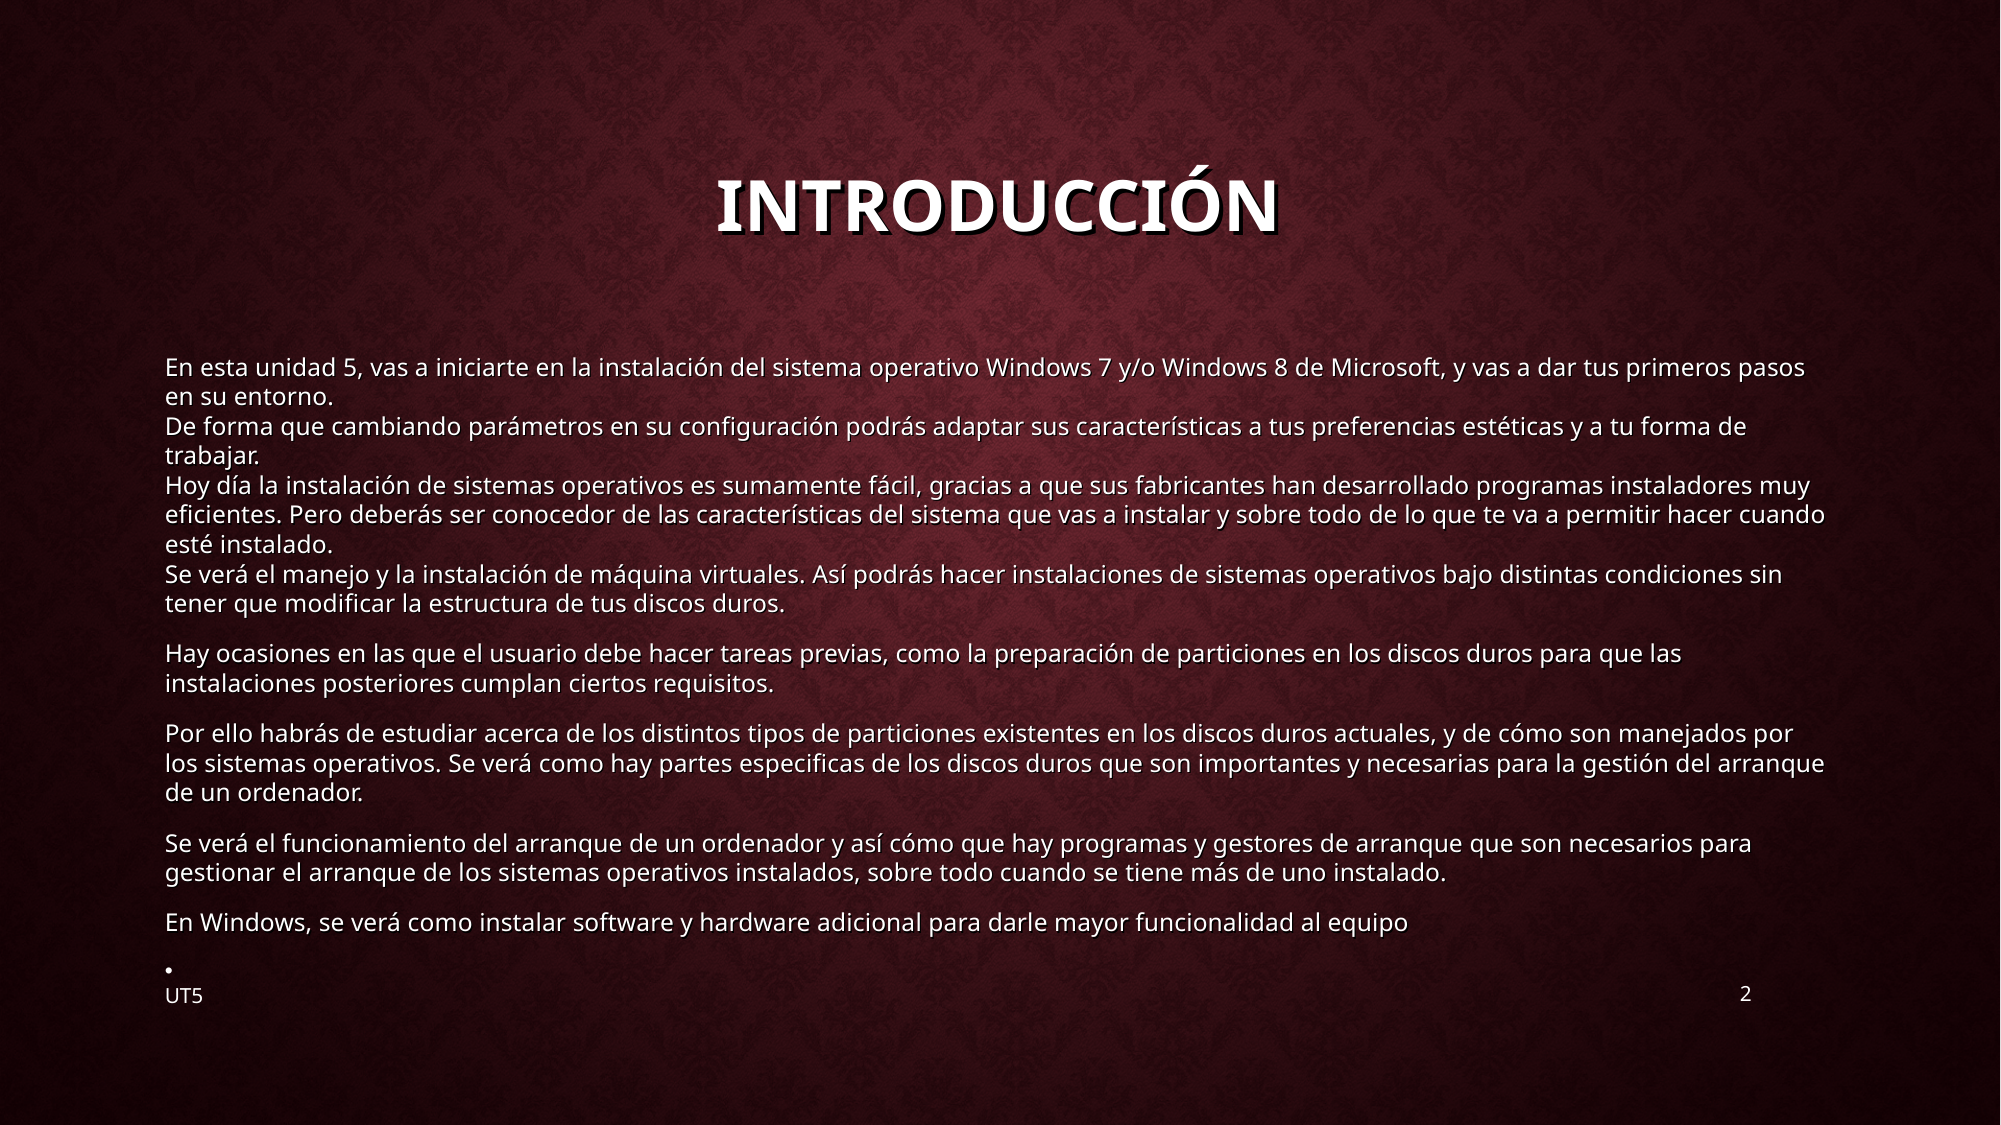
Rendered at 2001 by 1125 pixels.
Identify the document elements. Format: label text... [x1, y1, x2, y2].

title introducción [149, 99, 1849, 318]
text_box [1724, 965, 1849, 1025]
list En esta unidad 5, vas a iniciarte en la instalación del sistema operativo Windows 7 y/o Windows 8 de Microsoft, y vas a dar tus primeros pasos en su entorno. De forma que cambiando parámetros en su configuración podrás adaptar sus características a tus preferencias estéticas y a tu forma de trabajar. Hoy día la instalación de sistemas operativos es sumamente fácil, gracias a que sus fabricantes han desarrollado programas instaladores muy eficientes. Pero deberás ser conocedor de las características del sistema que vas a instalar y sobre todo de lo que te va a permitir hacer cuando esté instalado. Se verá el manejo y la instalación de máquina virtuales. Así podrás hacer instalaciones de sistemas operativos bajo distintas condiciones sin tener que modificar la estructura de tus discos duros. Hay ocasiones en las que el usuario debe hacer tareas previas, como la preparación de particiones en los discos duros para que las instalaciones posteriores cumplan ciertos requisitos. Por ello habrás de estudiar acerca de los distintos tipos de particiones existentes en los discos duros actuales, y de cómo son manejados por los sistemas operativos. Se verá como hay partes especificas de los discos duros que son importantes y necesarias para la gestión del arranque de un ordenador. Se verá el funcionamiento del arranque de un ordenador y así cómo que hay programas y gestores de arranque que son necesarios para gestionar el arranque de los sistemas operativos instalados, sobre todo cuando se tiene más de uno instalado. En Windows, se verá como instalar software y hardware adicional para darle mayor funcionalidad al equipo [149, 343, 1849, 950]
text_box UT5 [149, 965, 1245, 1025]
